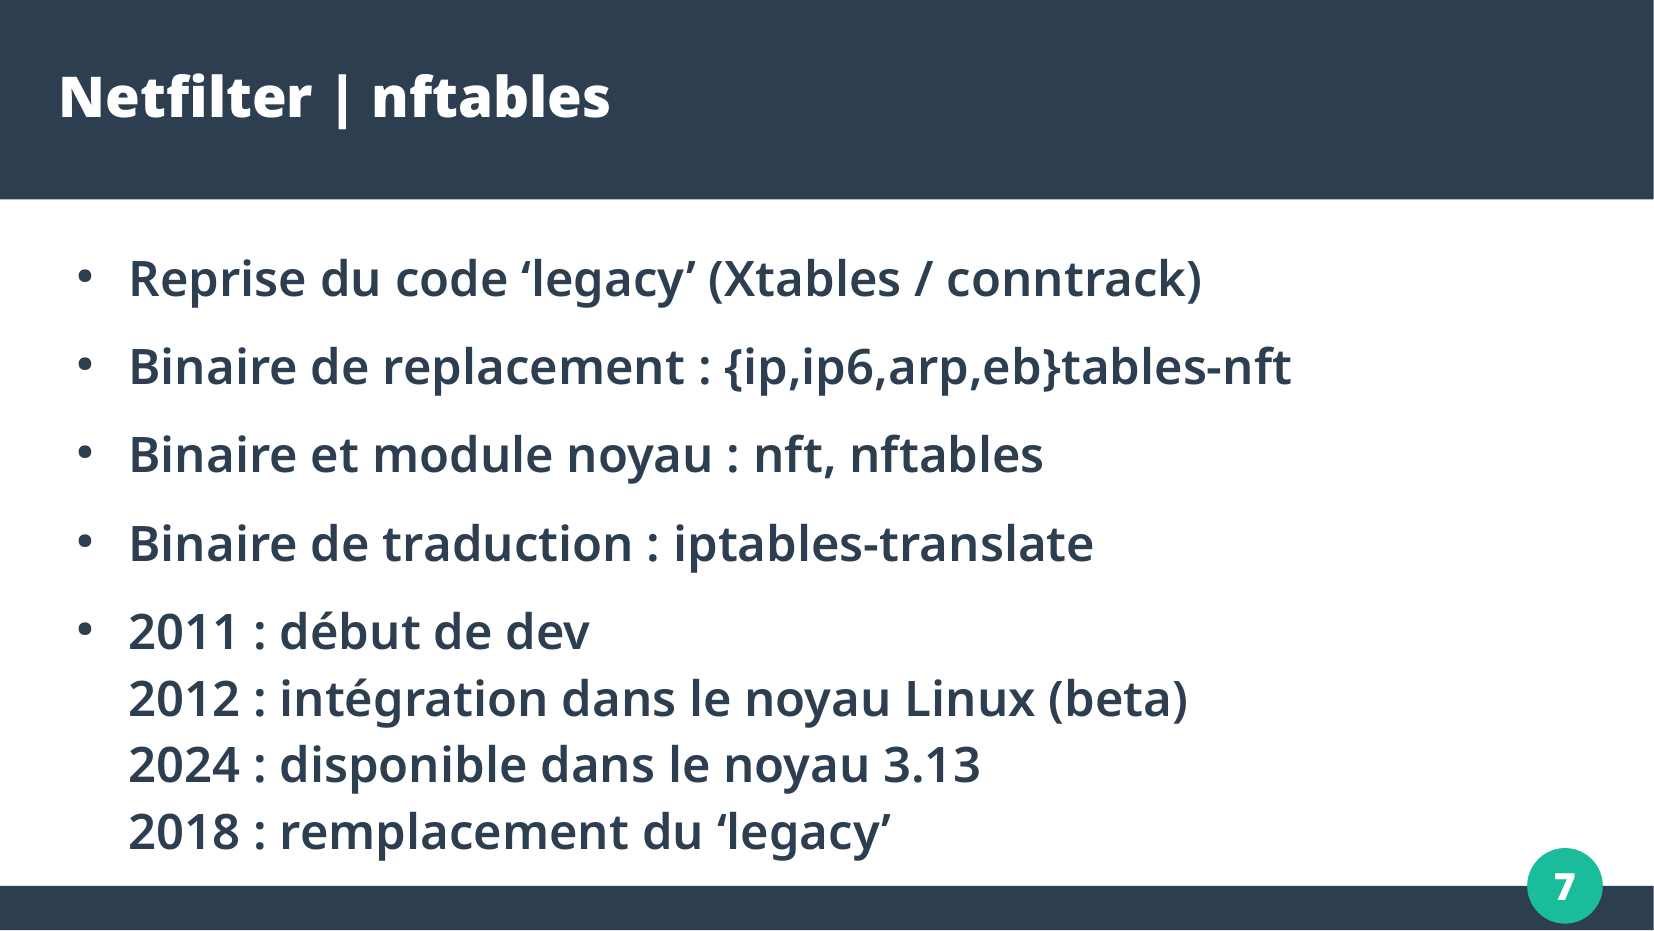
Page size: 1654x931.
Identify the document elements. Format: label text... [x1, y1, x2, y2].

title Netfilter | nftables [59, 37, 1595, 156]
list Reprise du code ‘legacy’ (Xtables / conntrack) Binaire de replacement : {ip,ip6,arp,eb}tables-nft Binaire et module noyau : nft, nftables Binaire de traduction : iptables-translate 2011 : début de dev 2012 : intégration dans le noyau Linux (beta) 2024 : disponible dans le noyau 3.13 2018 : remplacement du ‘legacy’ [59, 243, 1595, 864]
